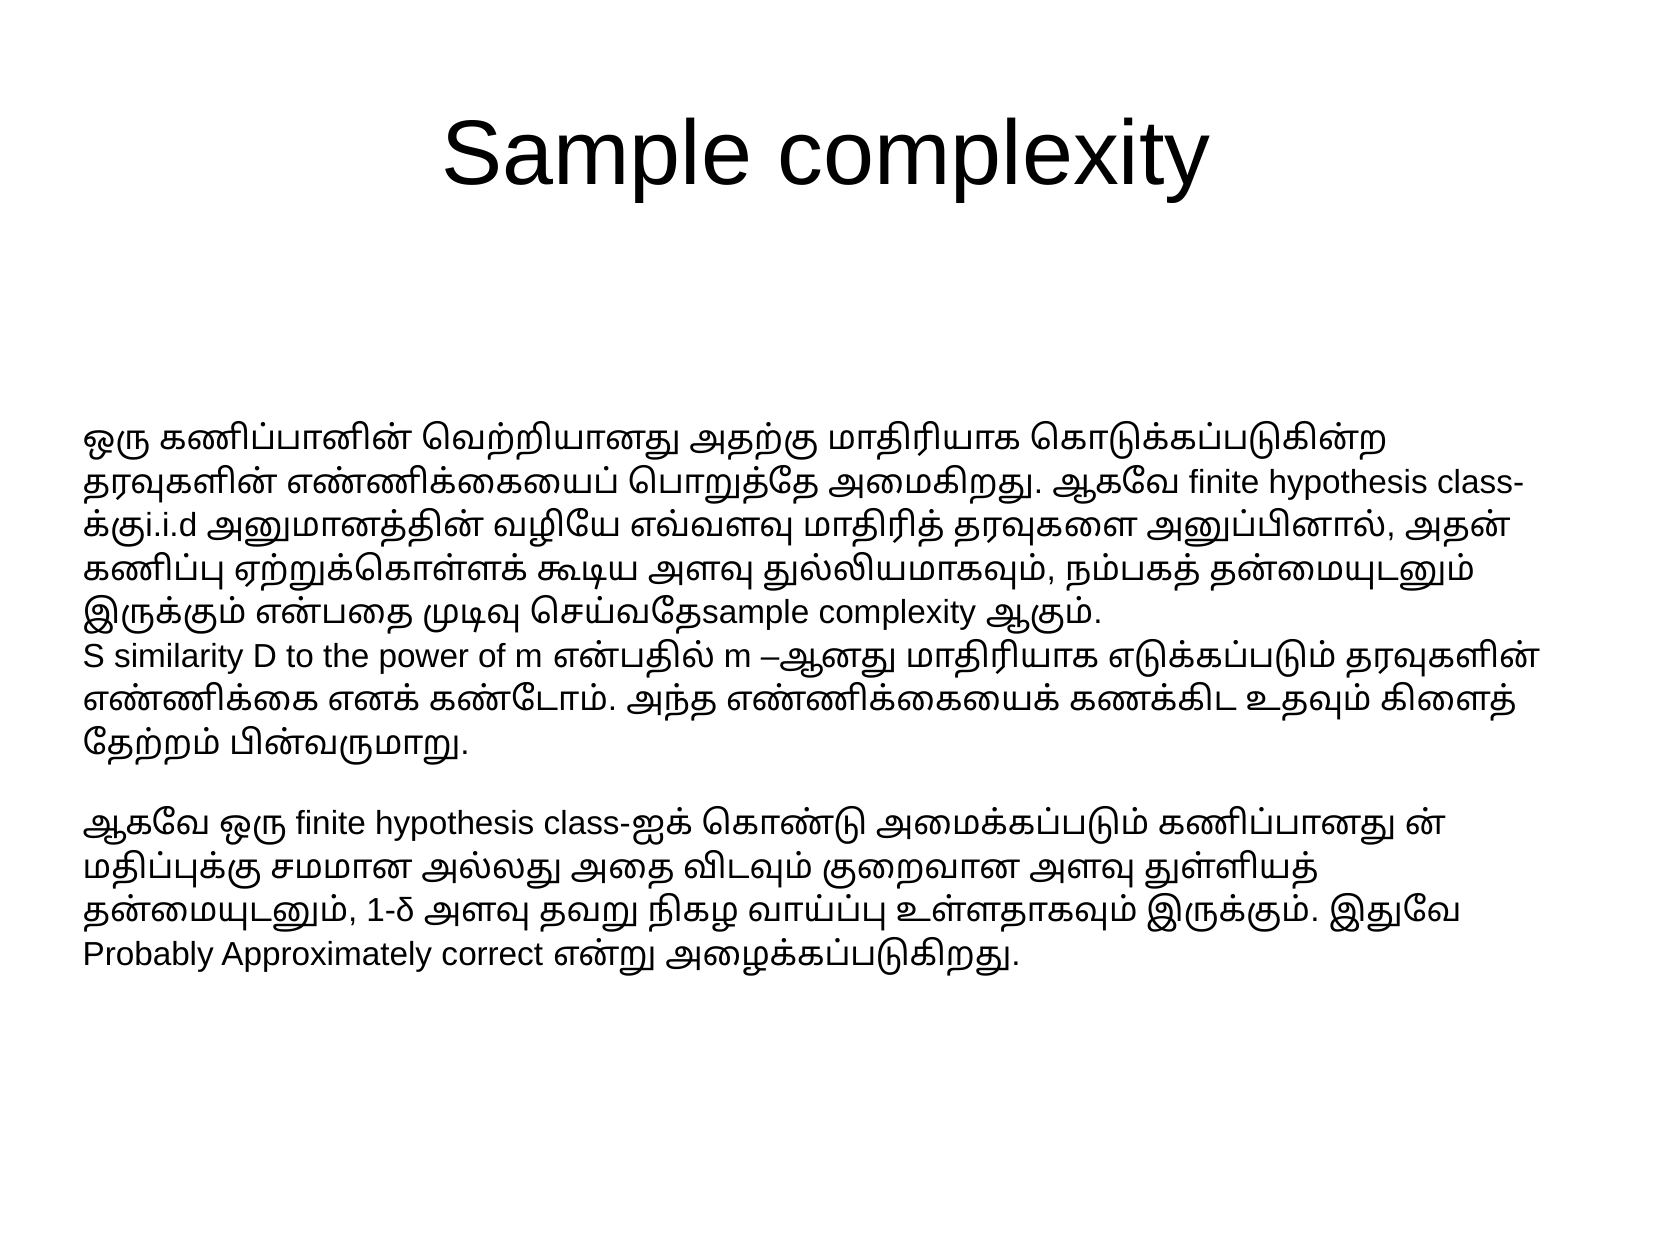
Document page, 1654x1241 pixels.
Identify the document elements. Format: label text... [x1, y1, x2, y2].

subtitle ஒரு கணிப்பானின் வெற்றியானது அதற்கு மாதிரியாக கொடுக்கப்படுகின்ற தரவுகளின் எண்ணிக்கையைப் பொறுத்தே அமைகிறது. ஆகவே finite hypothesis class-க்குi.i.d அனுமானத்தின் வழியே எவ்வளவு மாதிரித் தரவுகளை அனுப்பினால், அதன் கணிப்பு ஏற்றுக்கொள்ளக் கூடிய அளவு துல்லியமாகவும், நம்பகத் தன்மையுடனும் இருக்கும் என்பதை முடிவு செய்வதேsample complexity ஆகும். S similarity D to the power of m என்பதில் m –ஆனது மாதிரியாக எடுக்கப்படும் தரவுகளின் எண்ணிக்கை எனக் கண்டோம். அந்த எண்ணிக்கையைக் கணக்கிட உதவும் கிளைத் தேற்றம் பின்வருமாறு. ஆகவே ஒரு finite hypothesis class-ஐக் கொண்டு அமைக்கப்படும் கணிப்பானது ன் மதிப்புக்கு சமமான அல்லது அதை விடவும் குறைவான அளவு துள்ளியத் தன்மையுடனும், 1-δ அளவு தவறு நிகழ வாய்ப்பு உள்ளதாகவும் இருக்கும். இதுவே Probably Approximately correct என்று அழைக்கப்படுகிறது. [82, 290, 1571, 1109]
title Sample complexity [82, 49, 1571, 257]
